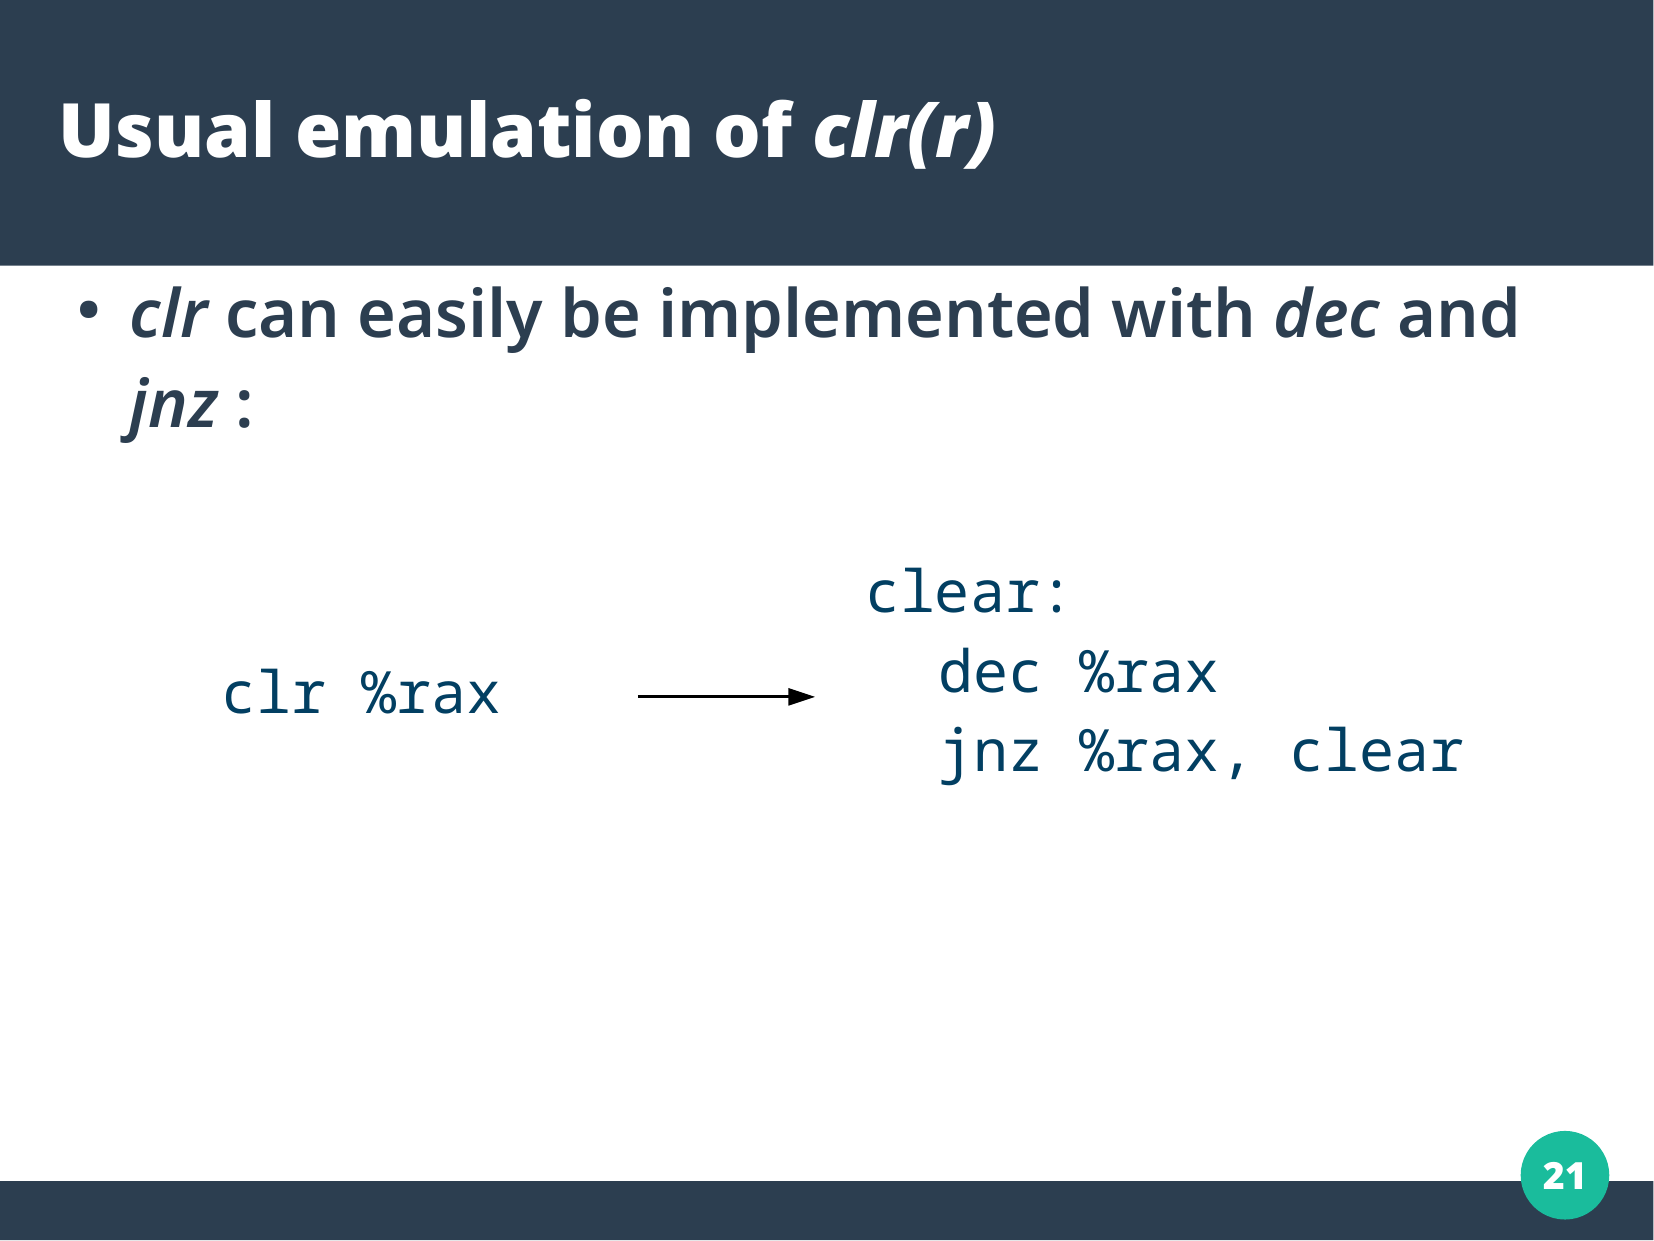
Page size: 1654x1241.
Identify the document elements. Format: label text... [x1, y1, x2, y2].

text_box clr %rax [206, 644, 656, 733]
text_box clear: dec %rax jnz %rax, clear [850, 543, 1501, 852]
title Usual emulation of clr(r) [59, 49, 1595, 207]
list clr can easily be implemented with dec and jnz : [59, 265, 1595, 1093]
